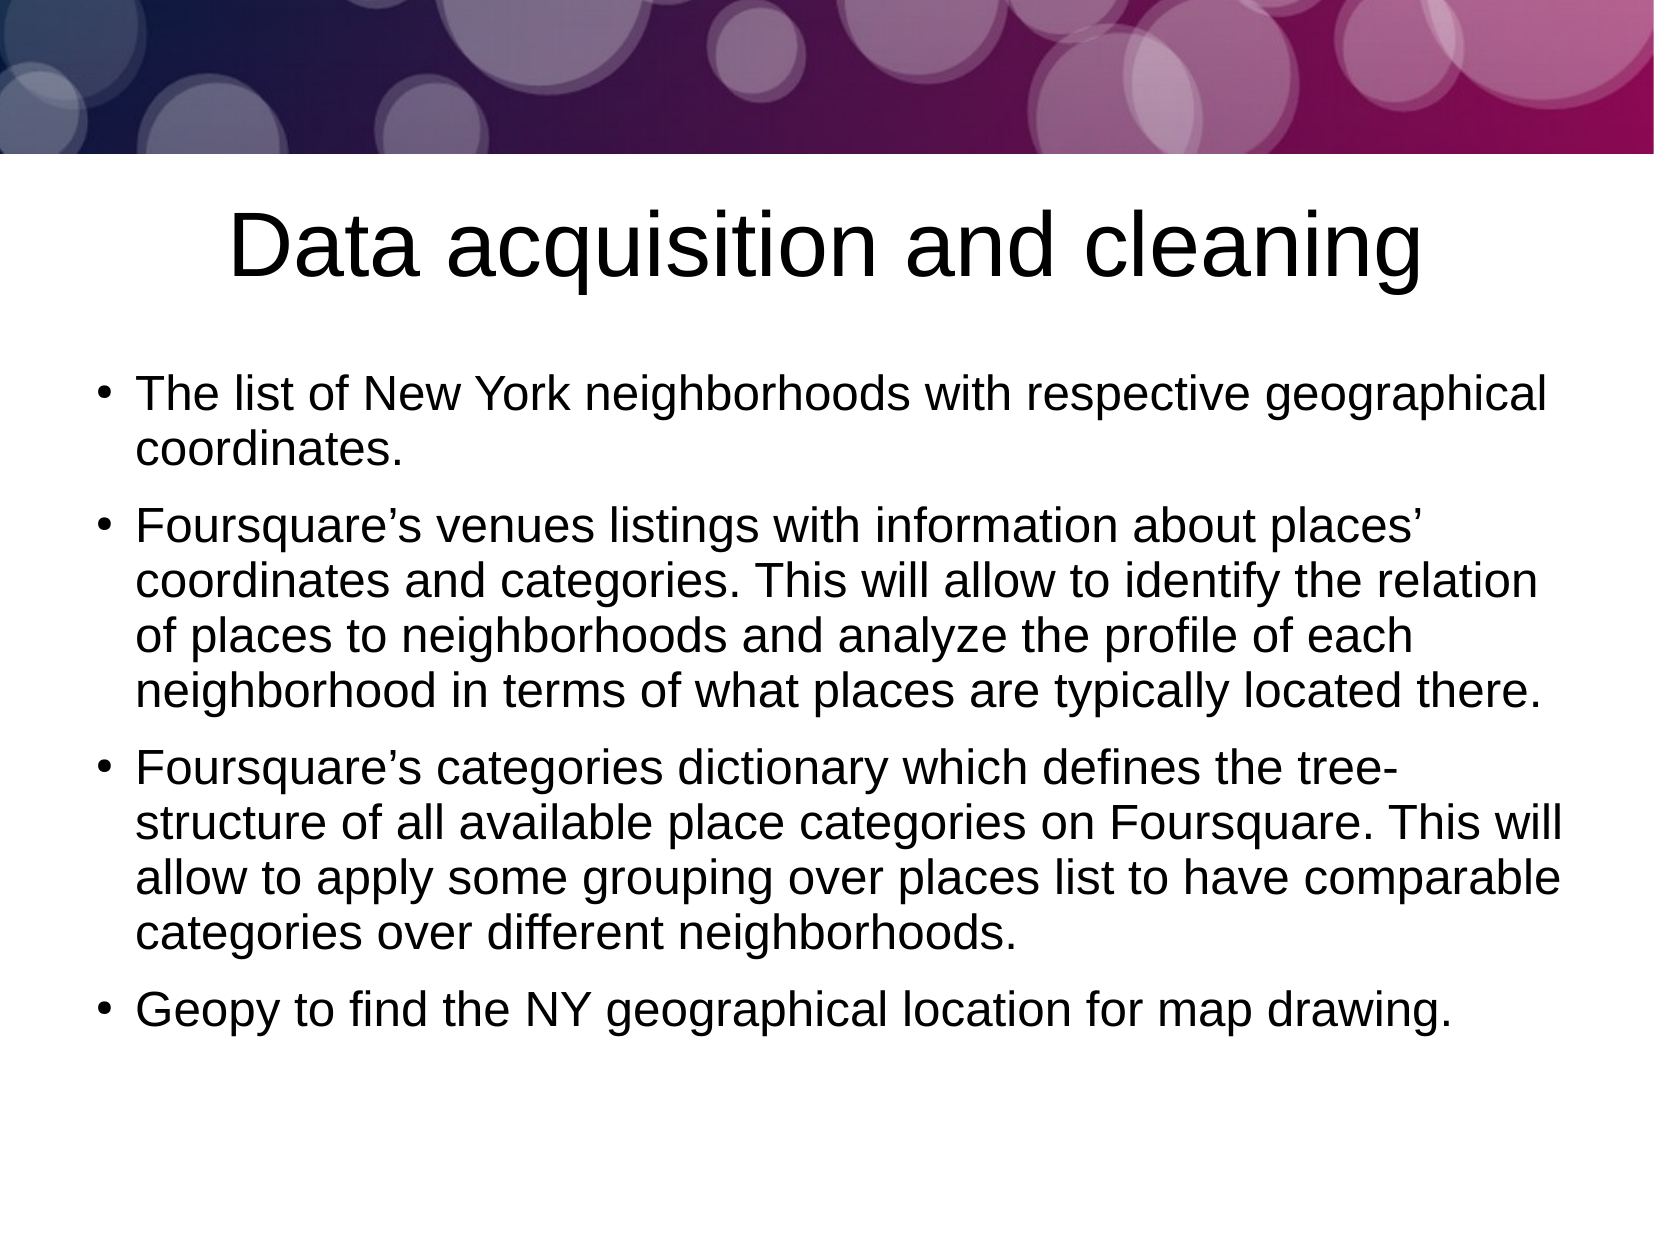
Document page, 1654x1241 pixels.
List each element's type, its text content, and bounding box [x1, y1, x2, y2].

list The list of New York neighborhoods with respective geographical coordinates. Foursquare’s venues listings with information about places’ coordinates and categories. This will allow to identify the relation of places to neighborhoods and analyze the profile of each neighborhood in terms of what places are typically located there. Foursquare’s categories dictionary which defines the tree-structure of all available place categories on Foursquare. This will allow to apply some grouping over places list to have comparable categories over different neighborhoods. Geopy to find the NY geographical location for map drawing. [82, 366, 1571, 1087]
picture [0, 0, 1654, 154]
title Data acquisition and cleaning [82, 159, 1571, 331]
